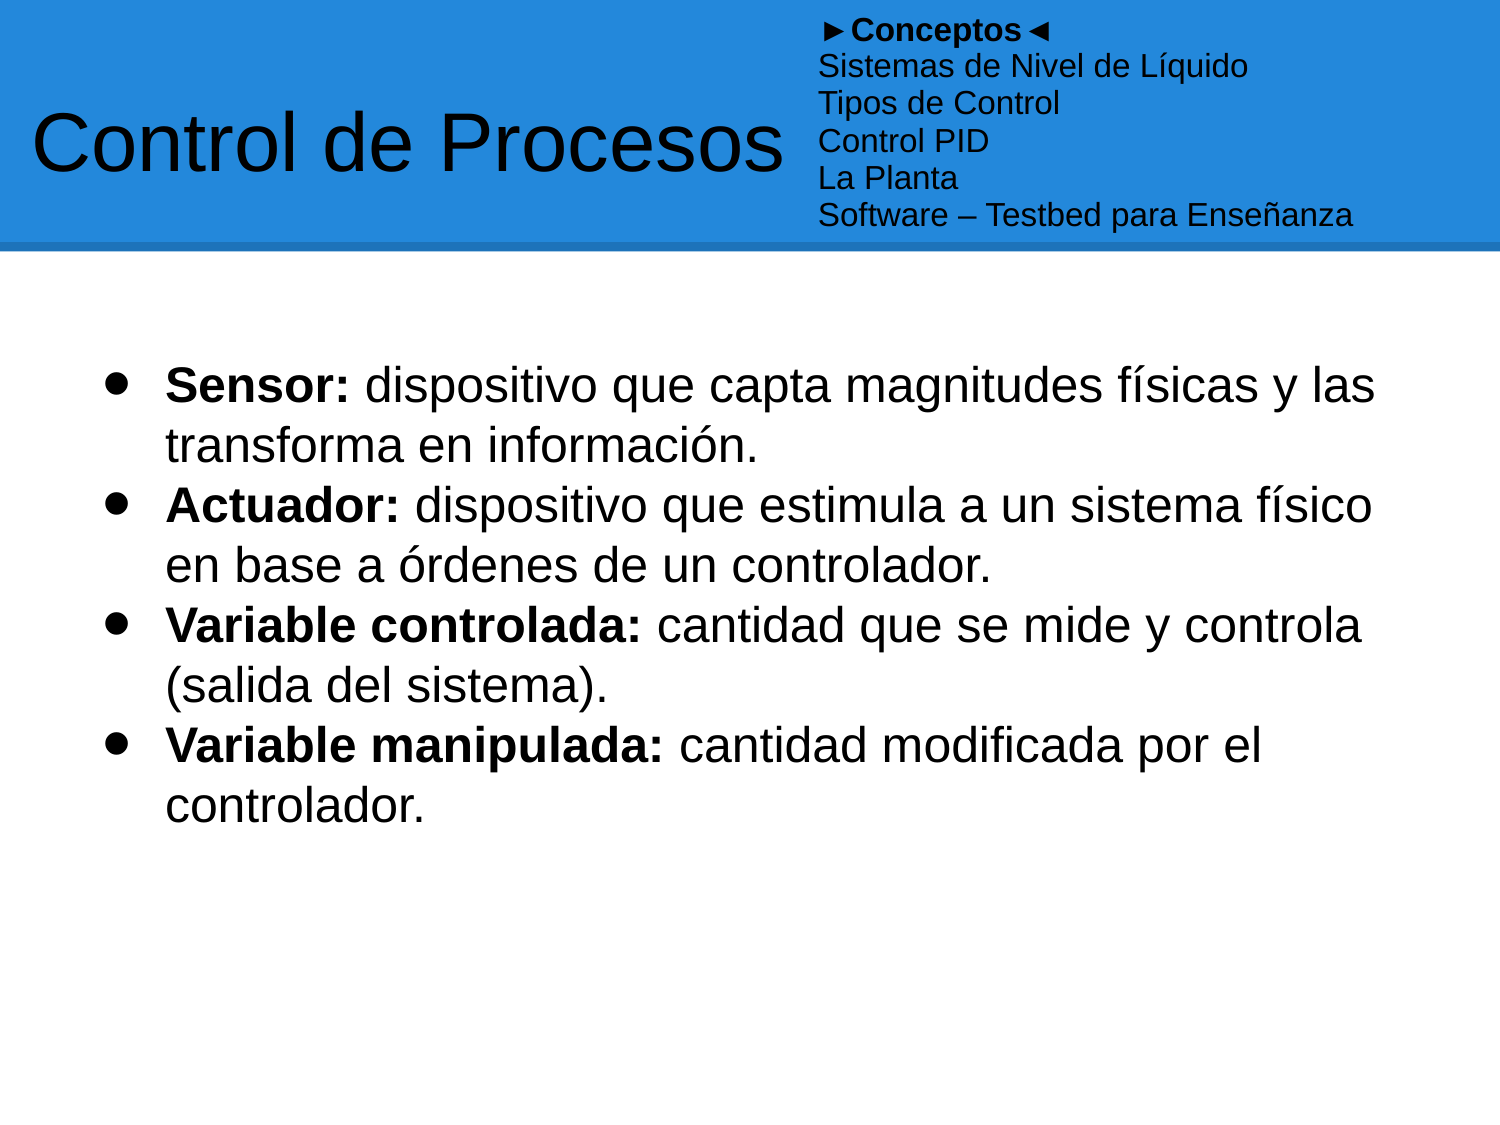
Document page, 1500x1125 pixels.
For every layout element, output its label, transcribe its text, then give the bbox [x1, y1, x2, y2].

list Sensor: dispositivo que capta magnitudes físicas y las transforma en información. Actuador: dispositivo que estimula a un sistema físico en base a órdenes de un controlador. Variable controlada: cantidad que se mide y controla (salida del sistema). Variable manipulada: cantidad modificada por el controlador. [75, 245, 1425, 1018]
title Control de Procesos [15, 21, 803, 240]
text_box ►Conceptos◄ Sistemas de Nivel de Líquido Tipos de Control Control PID La Planta Software – Testbed para Enseñanza [803, 3, 1489, 244]
